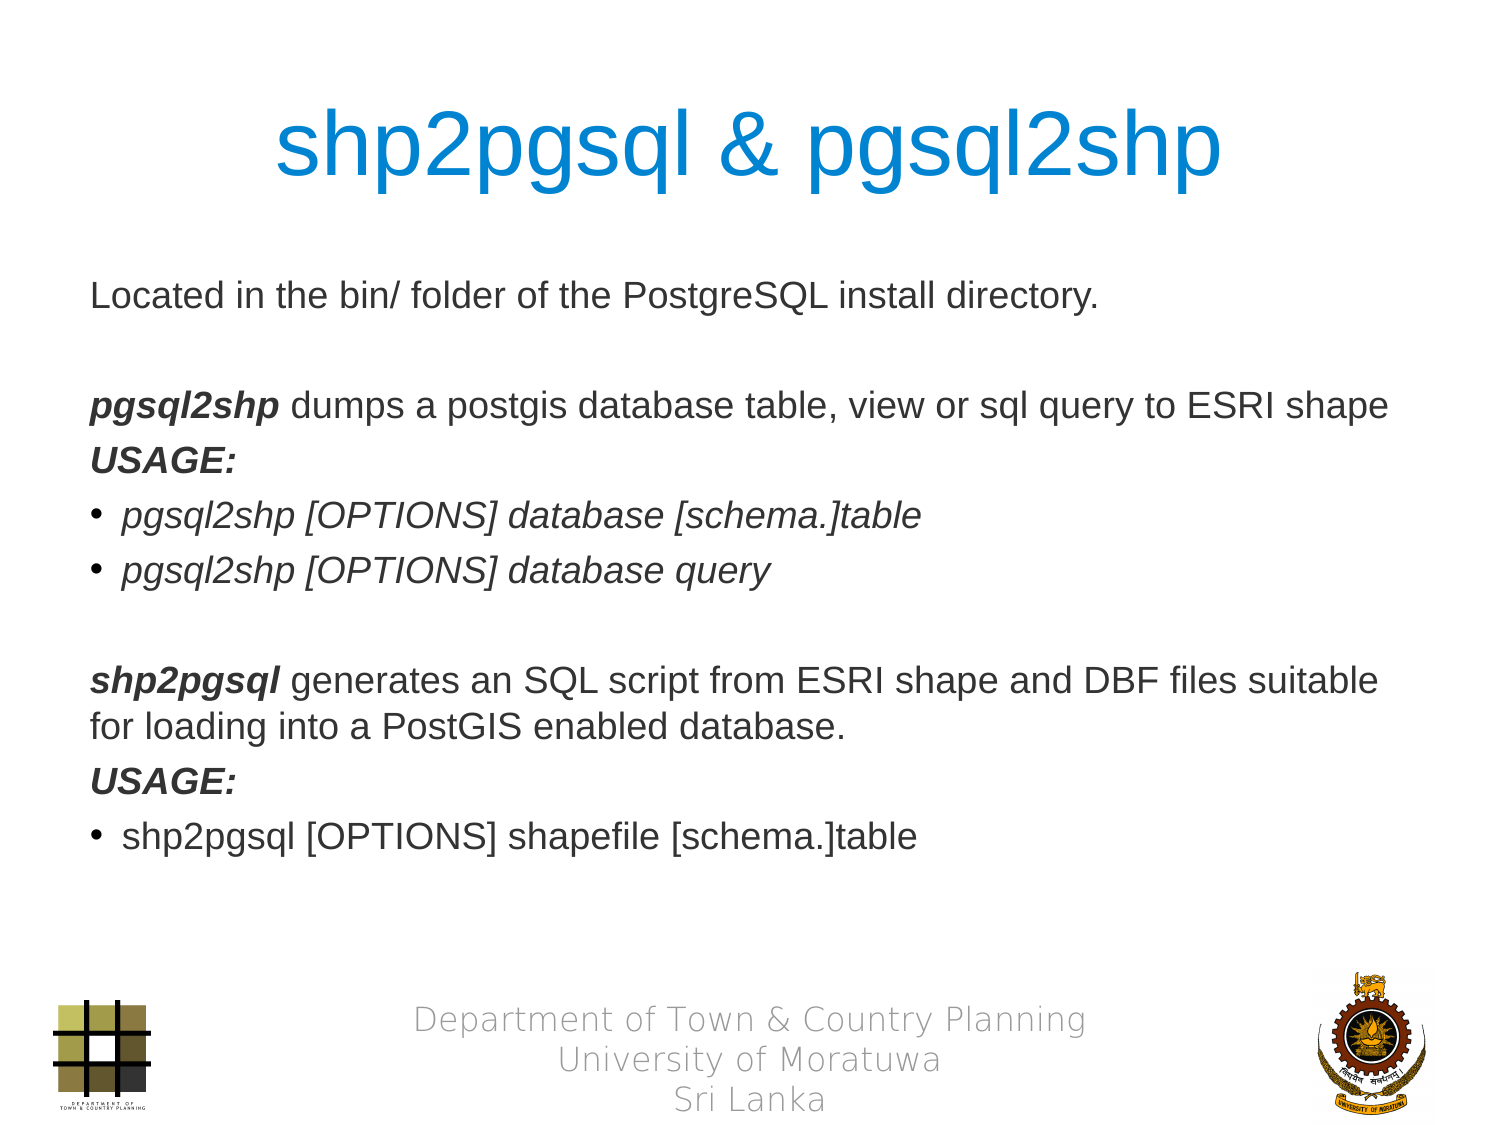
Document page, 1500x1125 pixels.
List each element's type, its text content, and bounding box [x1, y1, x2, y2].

picture [1312, 966, 1435, 1125]
title shp2pgsql & pgsql2shp [75, 45, 1426, 233]
list Located in the bin/ folder of the PostgreSQL install directory. pgsql2shp dumps a postgis database table, view or sql query to ESRI shape USAGE: pgsql2shp [OPTIONS] database [schema.]table pgsql2shp [OPTIONS] database query shp2pgsql generates an SQL script from ESRI shape and DBF files suitable for loading into a PostGIS enabled database. USAGE: shp2pgsql [OPTIONS] shapefile [schema.]table [75, 262, 1426, 916]
picture [53, 1000, 151, 1110]
